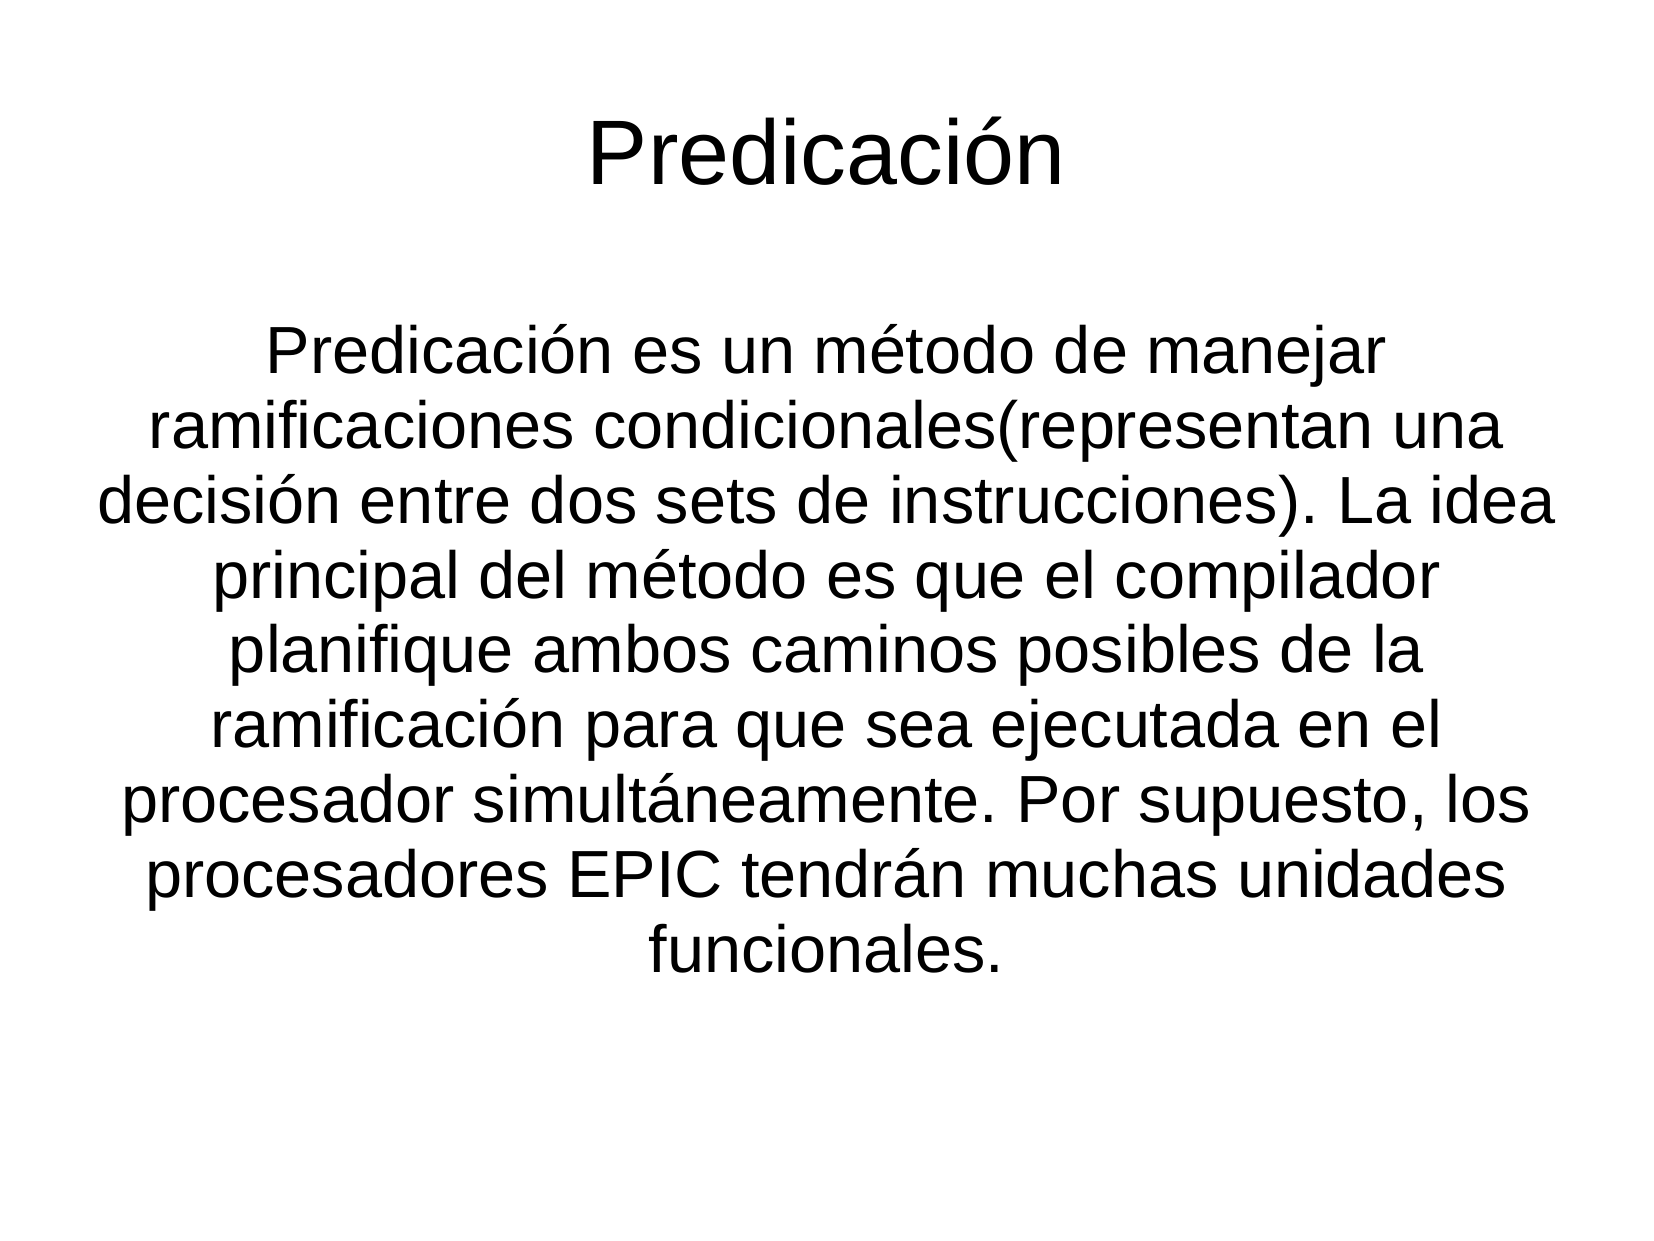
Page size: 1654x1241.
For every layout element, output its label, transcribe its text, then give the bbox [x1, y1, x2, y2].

title Predicación [82, 49, 1571, 257]
subtitle Predicación es un método de manejar ramificaciones condicionales(representan una decisión entre dos sets de instrucciones). La idea principal del método es que el compilador planifique ambos caminos posibles de la ramificación para que sea ejecutada en el procesador simultáneamente. Por supuesto, los procesadores EPIC tendrán muchas unidades funcionales. [82, 290, 1571, 1010]
